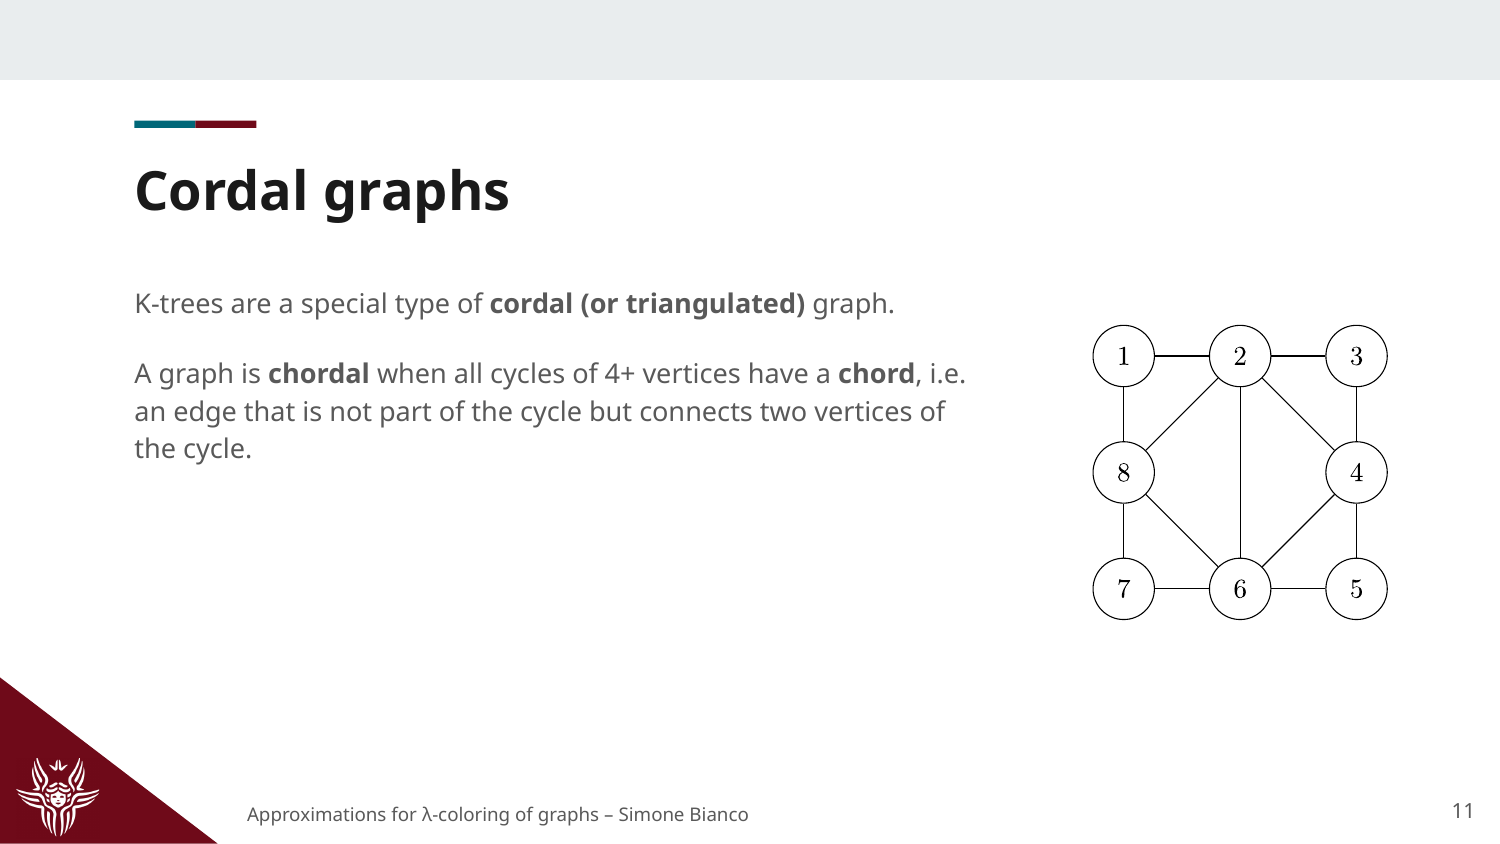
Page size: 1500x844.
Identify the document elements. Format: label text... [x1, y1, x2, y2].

picture [1092, 324, 1388, 621]
slide_number <number> [1400, 779, 1491, 844]
title Cordal graphs [119, 141, 1381, 230]
picture [16, 758, 100, 839]
list K-trees are a special type of cordal (or triangulated) graph. A graph is chordal when all cycles of 4+ vertices have a chord, i.e. an edge that is not part of the cycle but connects two vertices of the cycle. [119, 266, 1004, 637]
text_box Approximations for λ-coloring of graphs – Simone Bianco [232, 783, 1193, 839]
